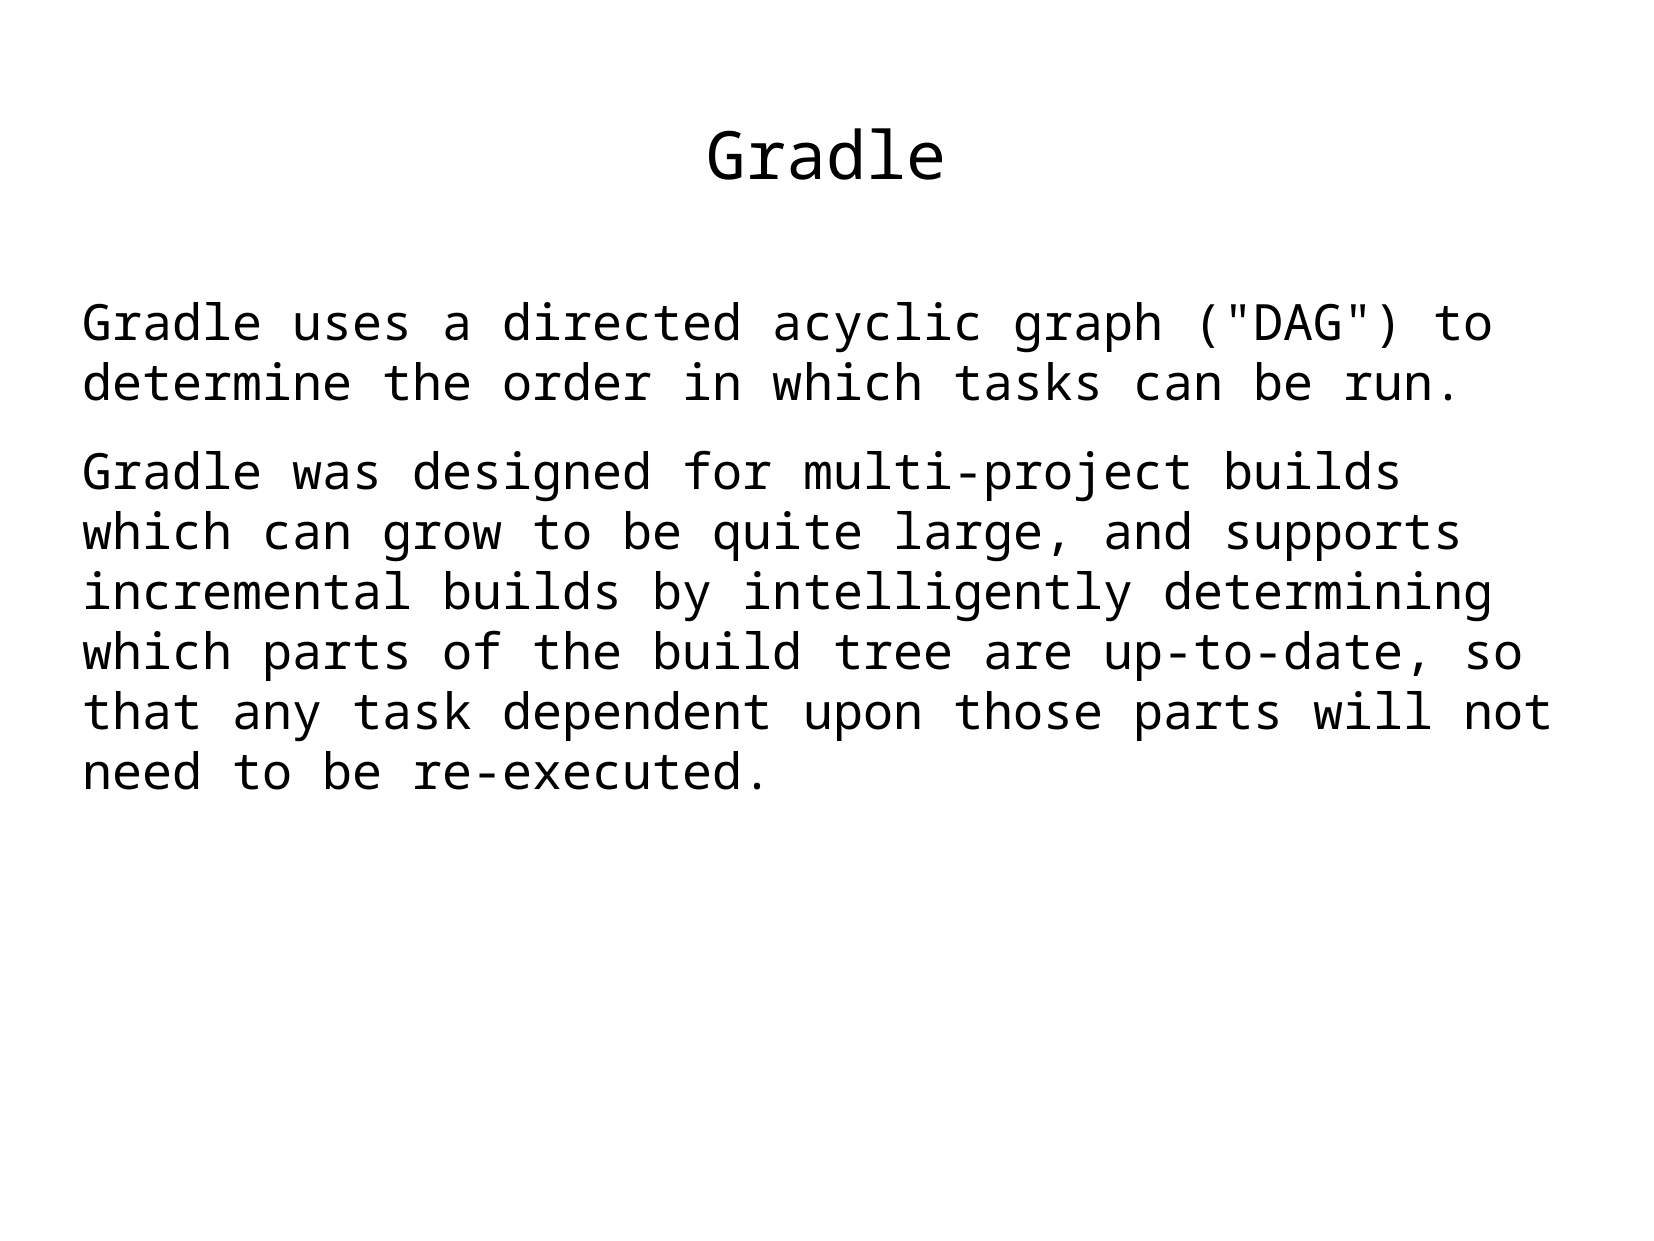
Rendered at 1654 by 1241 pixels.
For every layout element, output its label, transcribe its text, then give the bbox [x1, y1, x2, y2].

list Gradle uses a directed acyclic graph ("DAG") to determine the order in which tasks can be run. Gradle was designed for multi-project builds which can grow to be quite large, and supports incremental builds by intelligently determining which parts of the build tree are up-to-date, so that any task dependent upon those parts will not need to be re-executed. [82, 290, 1571, 1010]
title Gradle [82, 49, 1571, 257]
